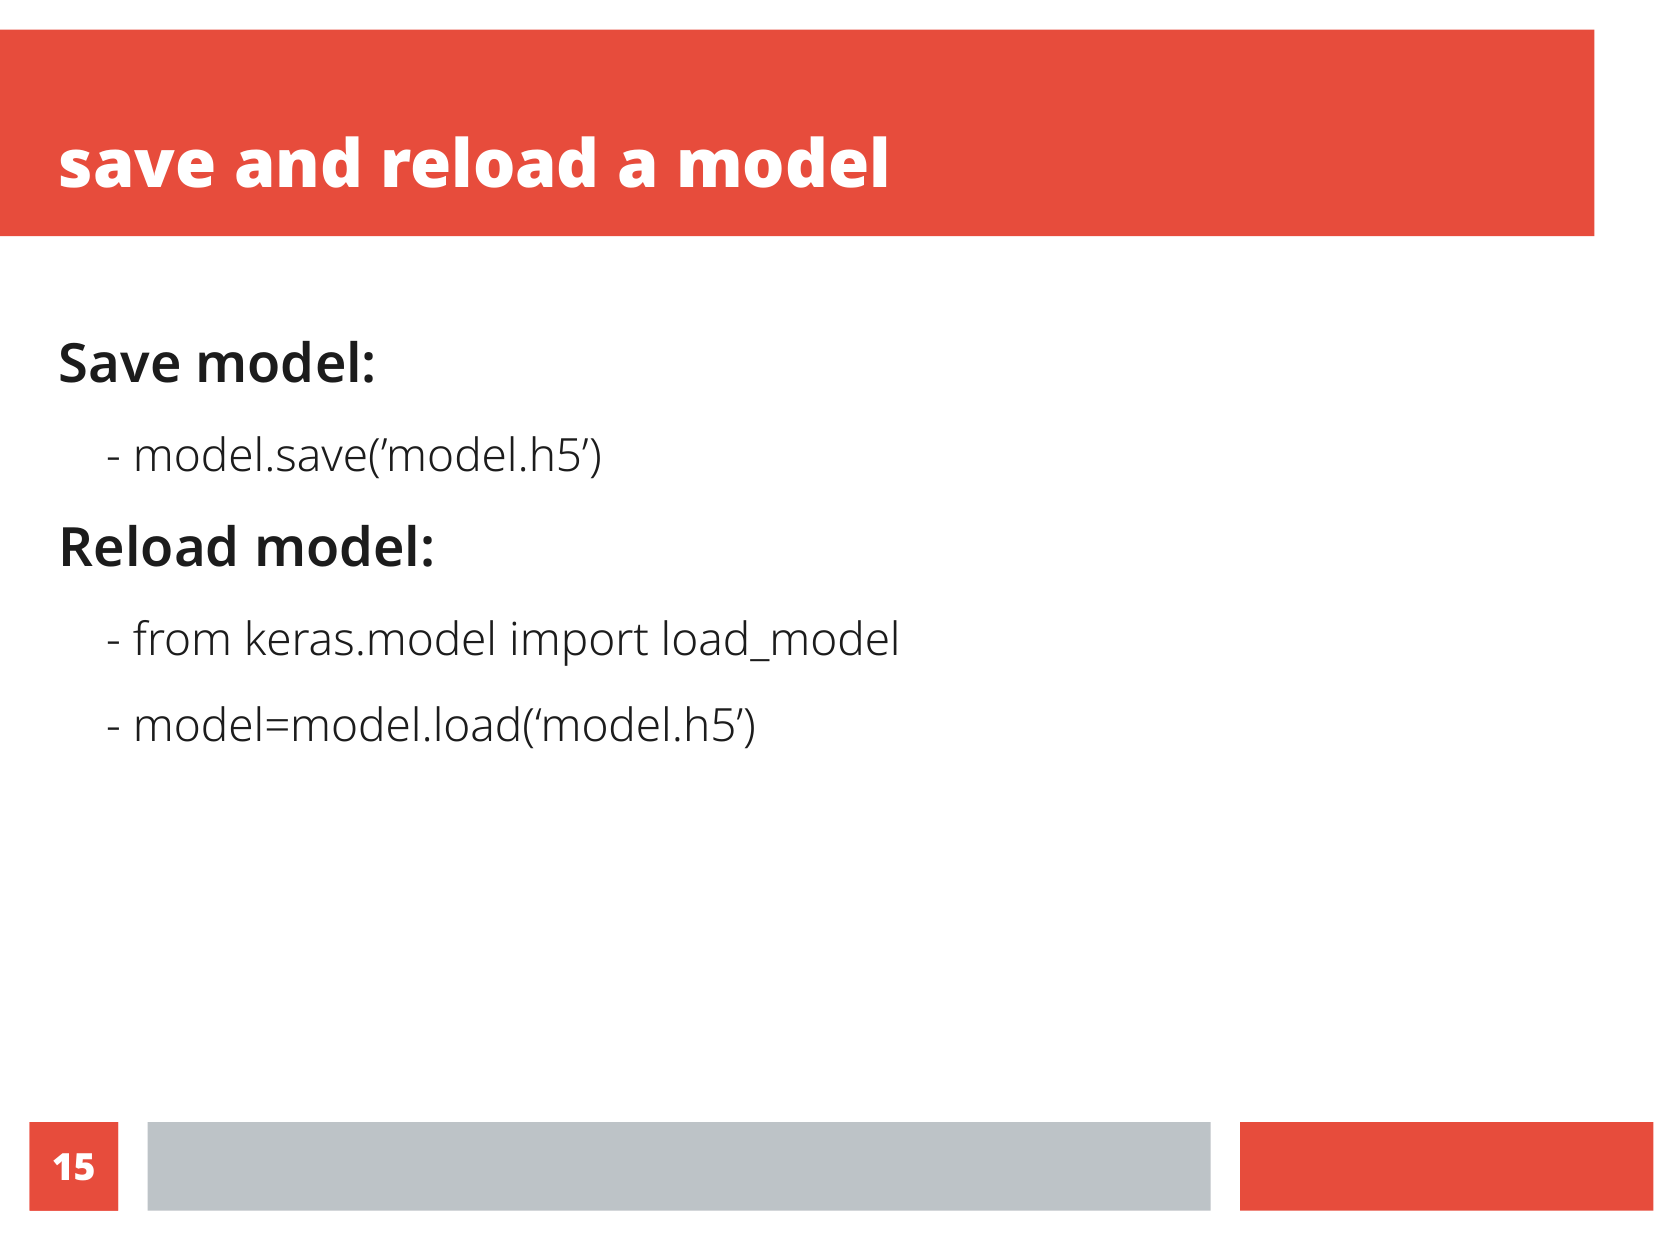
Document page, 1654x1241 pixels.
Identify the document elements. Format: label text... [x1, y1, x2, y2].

title save and reload a model [59, 59, 1595, 207]
list Save model: - model.save(’model.h5’) Reload model: - from keras.model import load_model - model=model.load(‘model.h5’) [59, 324, 1565, 1093]
